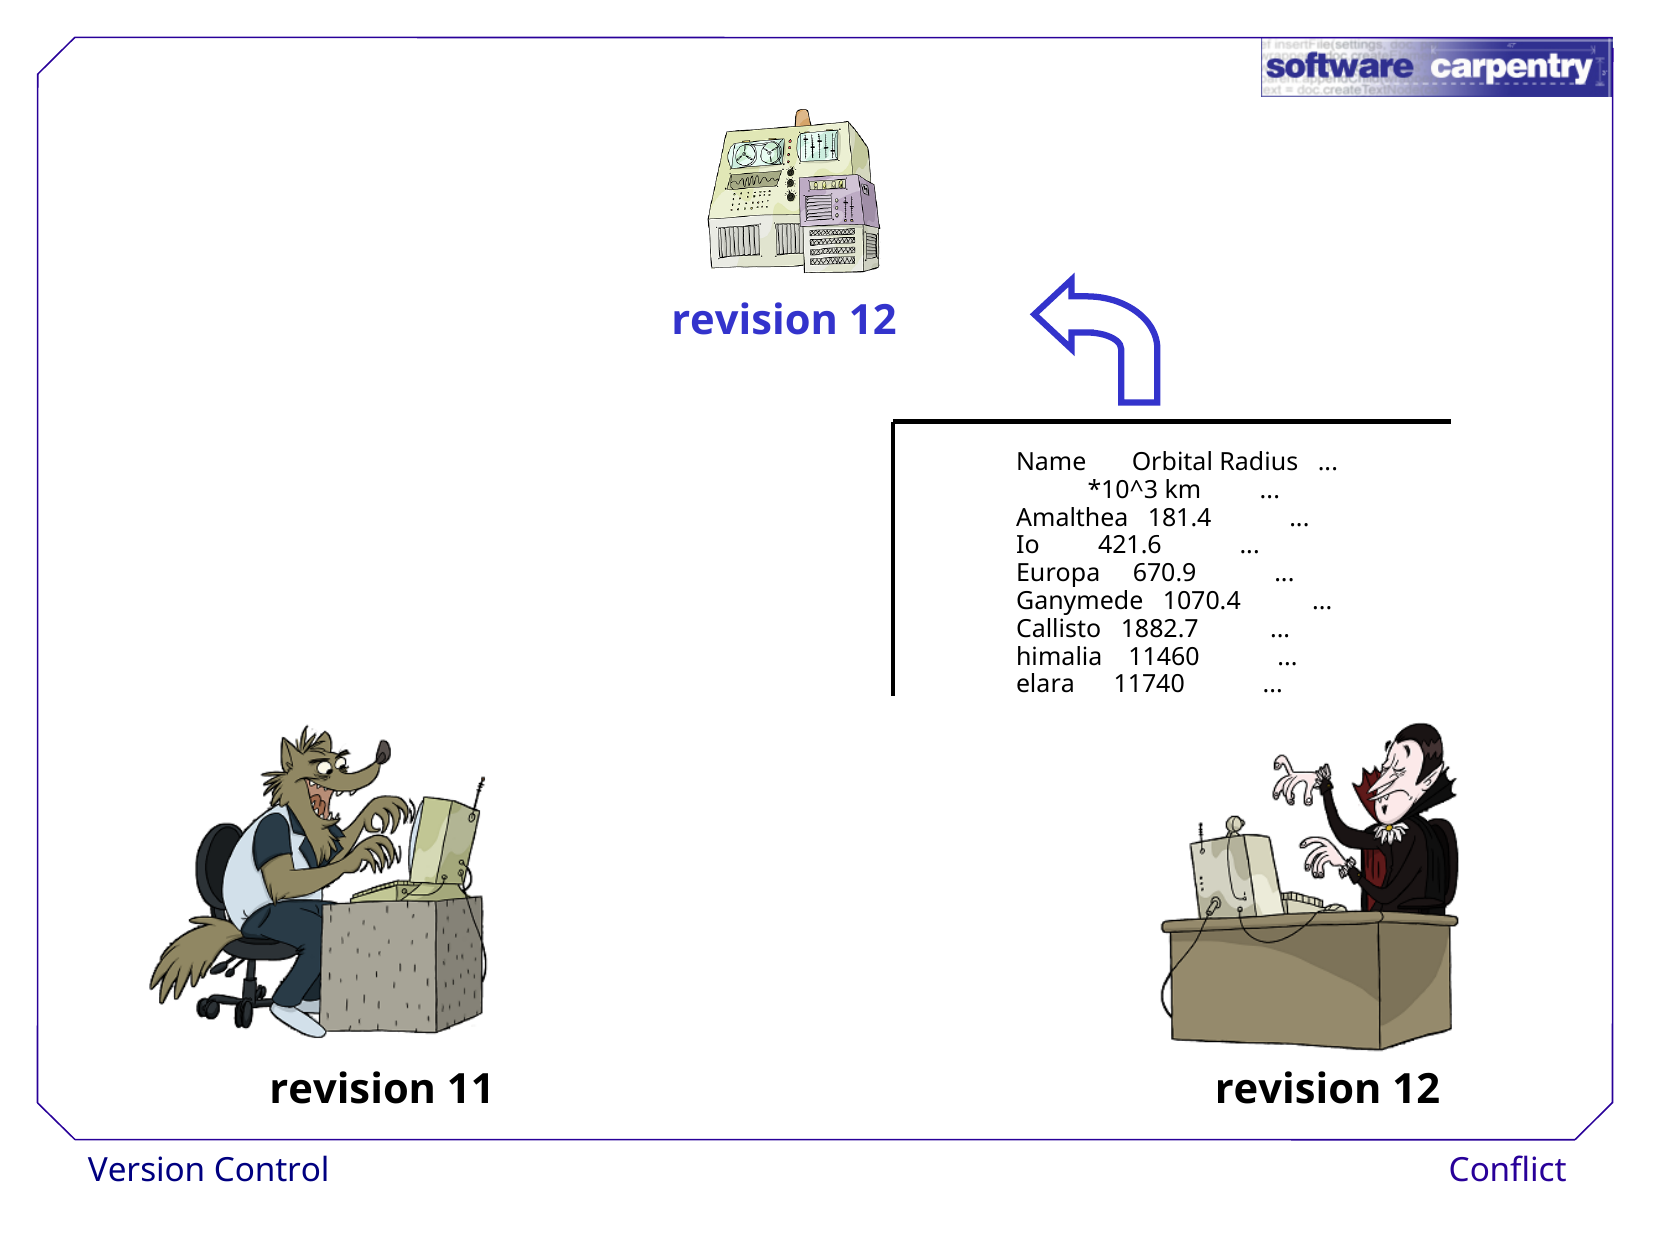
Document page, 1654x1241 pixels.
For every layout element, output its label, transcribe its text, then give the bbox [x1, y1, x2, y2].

picture [137, 705, 516, 1069]
picture [1261, 39, 1613, 97]
text_box revision 12 [1200, 1059, 1456, 1122]
text_box revision 11 [254, 1059, 511, 1122]
text_box Name Orbital Radius ... *10^3 km ... Amalthea 181.4 ... Io 421.6 ... Europa 670.9 ... Ganymede 1070.4 ... Callisto 1882.7 ... himalia 11460 ... elara 11740 ... [1001, 440, 1354, 707]
text_box revision 12 [656, 289, 912, 352]
picture [1148, 695, 1474, 1067]
picture [688, 90, 903, 286]
